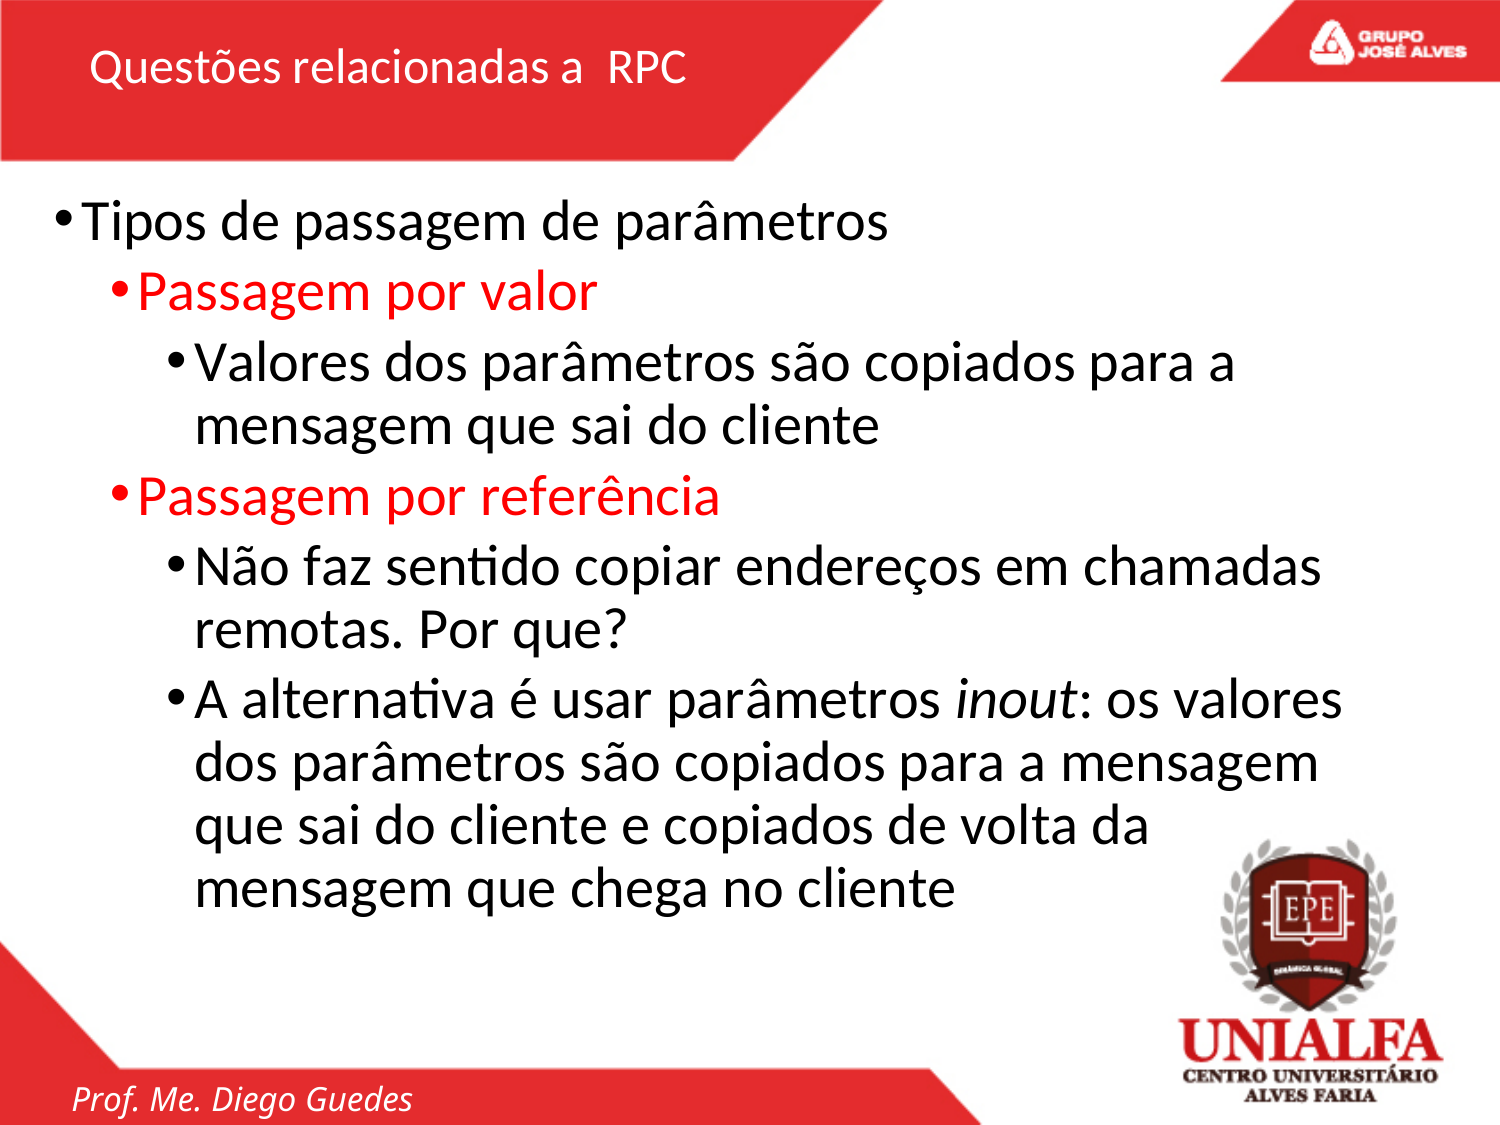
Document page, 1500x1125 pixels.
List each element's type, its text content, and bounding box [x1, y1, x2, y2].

picture [0, 0, 1500, 1125]
text_box Prof. Me. Diego Guedes [56, 1070, 711, 1125]
text_box Questões relacionadas a RPC [74, 25, 730, 101]
list Tipos de passagem de parâmetros Passagem por valor Valores dos parâmetros são copiados para a mensagem que sai do cliente Passagem por referência Não faz sentido copiar endereços em chamadas remotas. Por que? A alternativa é usar parâmetros inout: os valores dos parâmetros são copiados para a mensagem que sai do cliente e copiados de volta da mensagem que chega no cliente [38, 182, 1425, 933]
